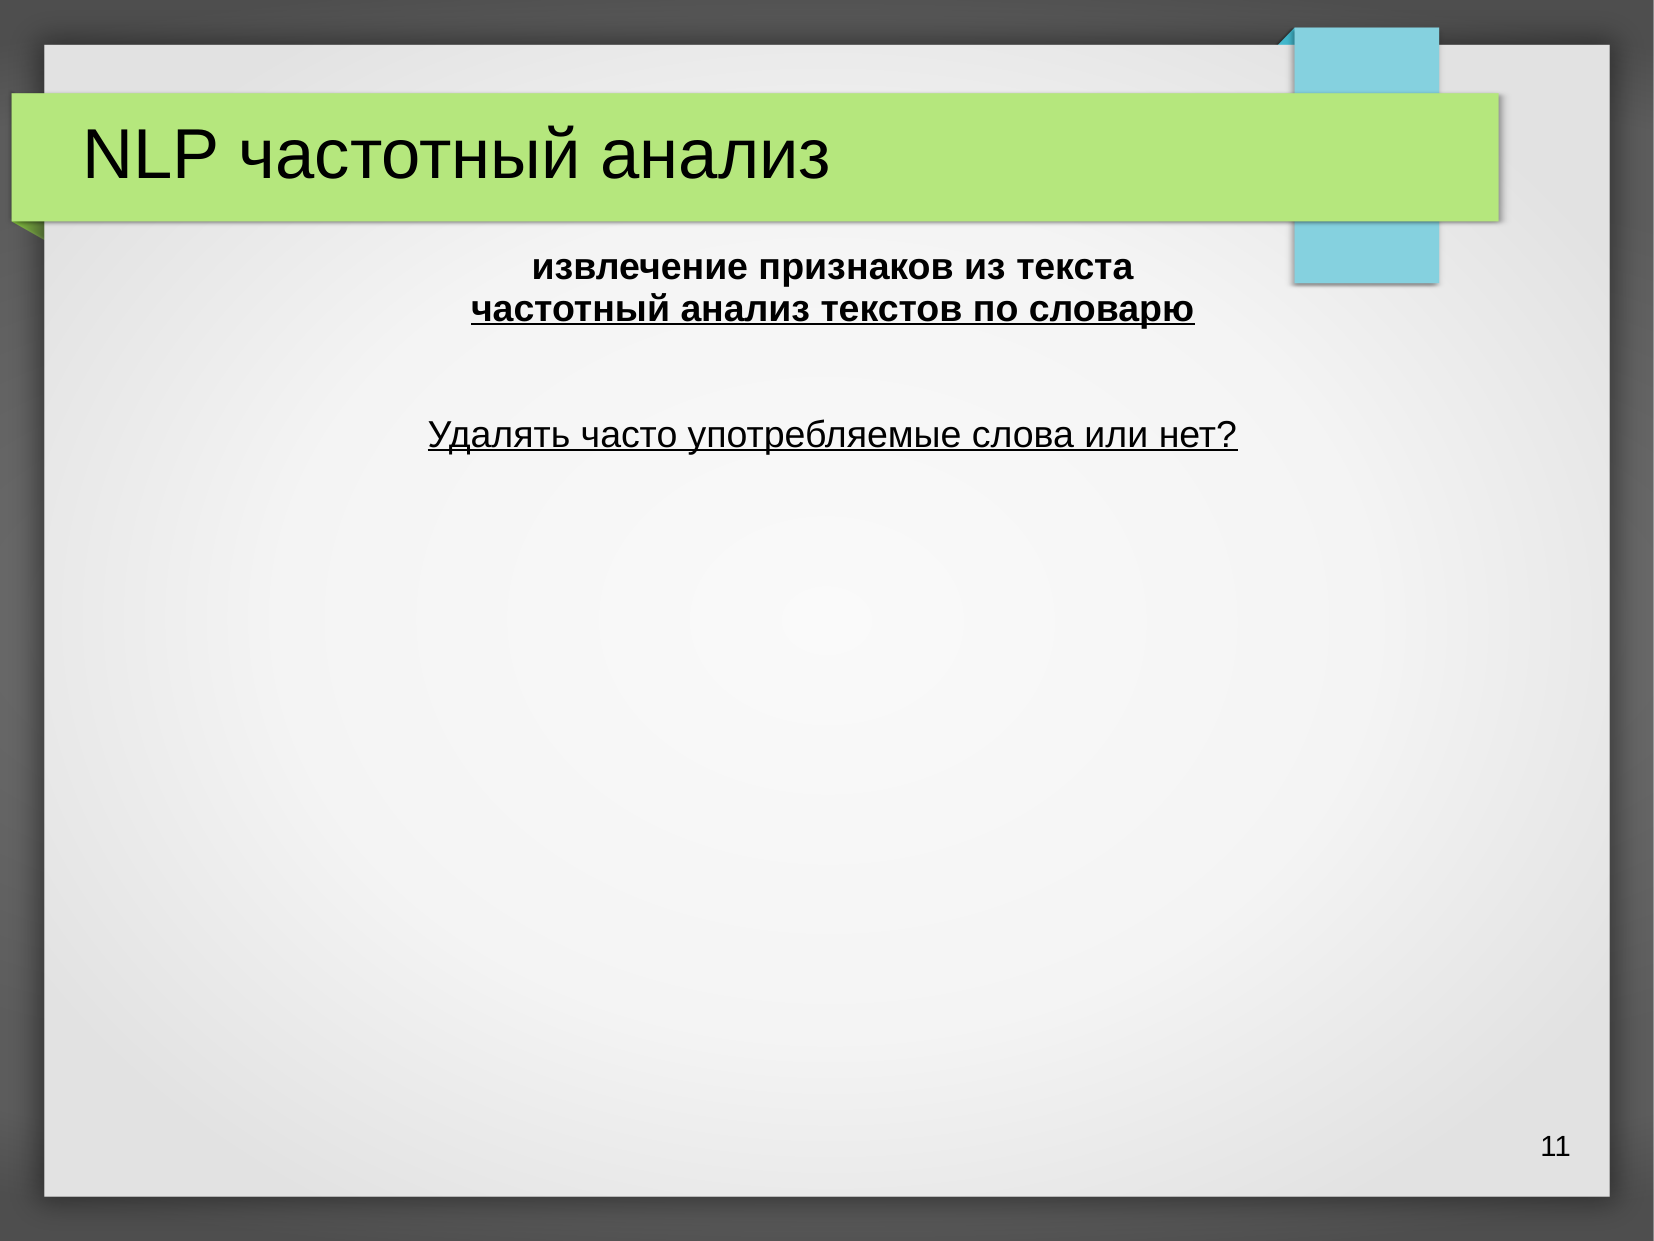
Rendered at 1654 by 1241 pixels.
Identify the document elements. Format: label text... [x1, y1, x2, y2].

text_box извлечение признаков из текста частотный анализ текстов по словарю Удалять часто употребляемые слова или нет? [188, 245, 1477, 1071]
picture [0, 0, 1654, 1241]
title NLP частотный анализ [82, 113, 1406, 194]
